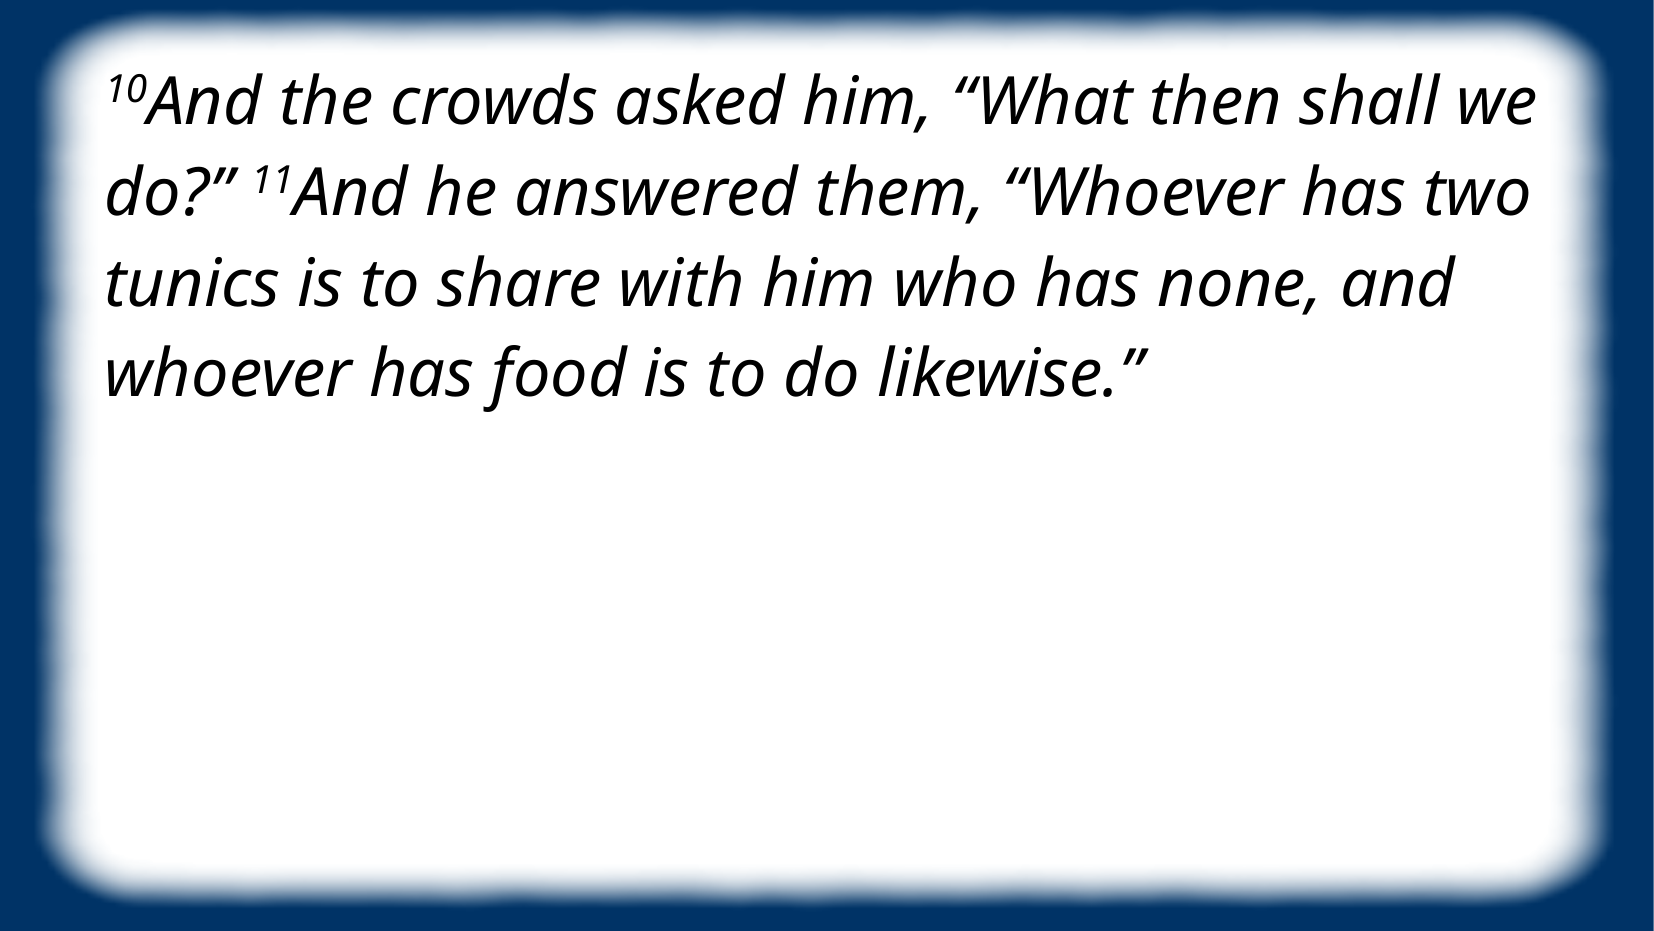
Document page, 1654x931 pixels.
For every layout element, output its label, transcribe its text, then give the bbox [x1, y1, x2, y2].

picture [0, 0, 1654, 931]
text_box 10And the crowds asked him, “What then shall we do?” 11And he answered them, “Whoever has two tunics is to share with him who has none, and whoever has food is to do likewise.” [90, 45, 1561, 416]
